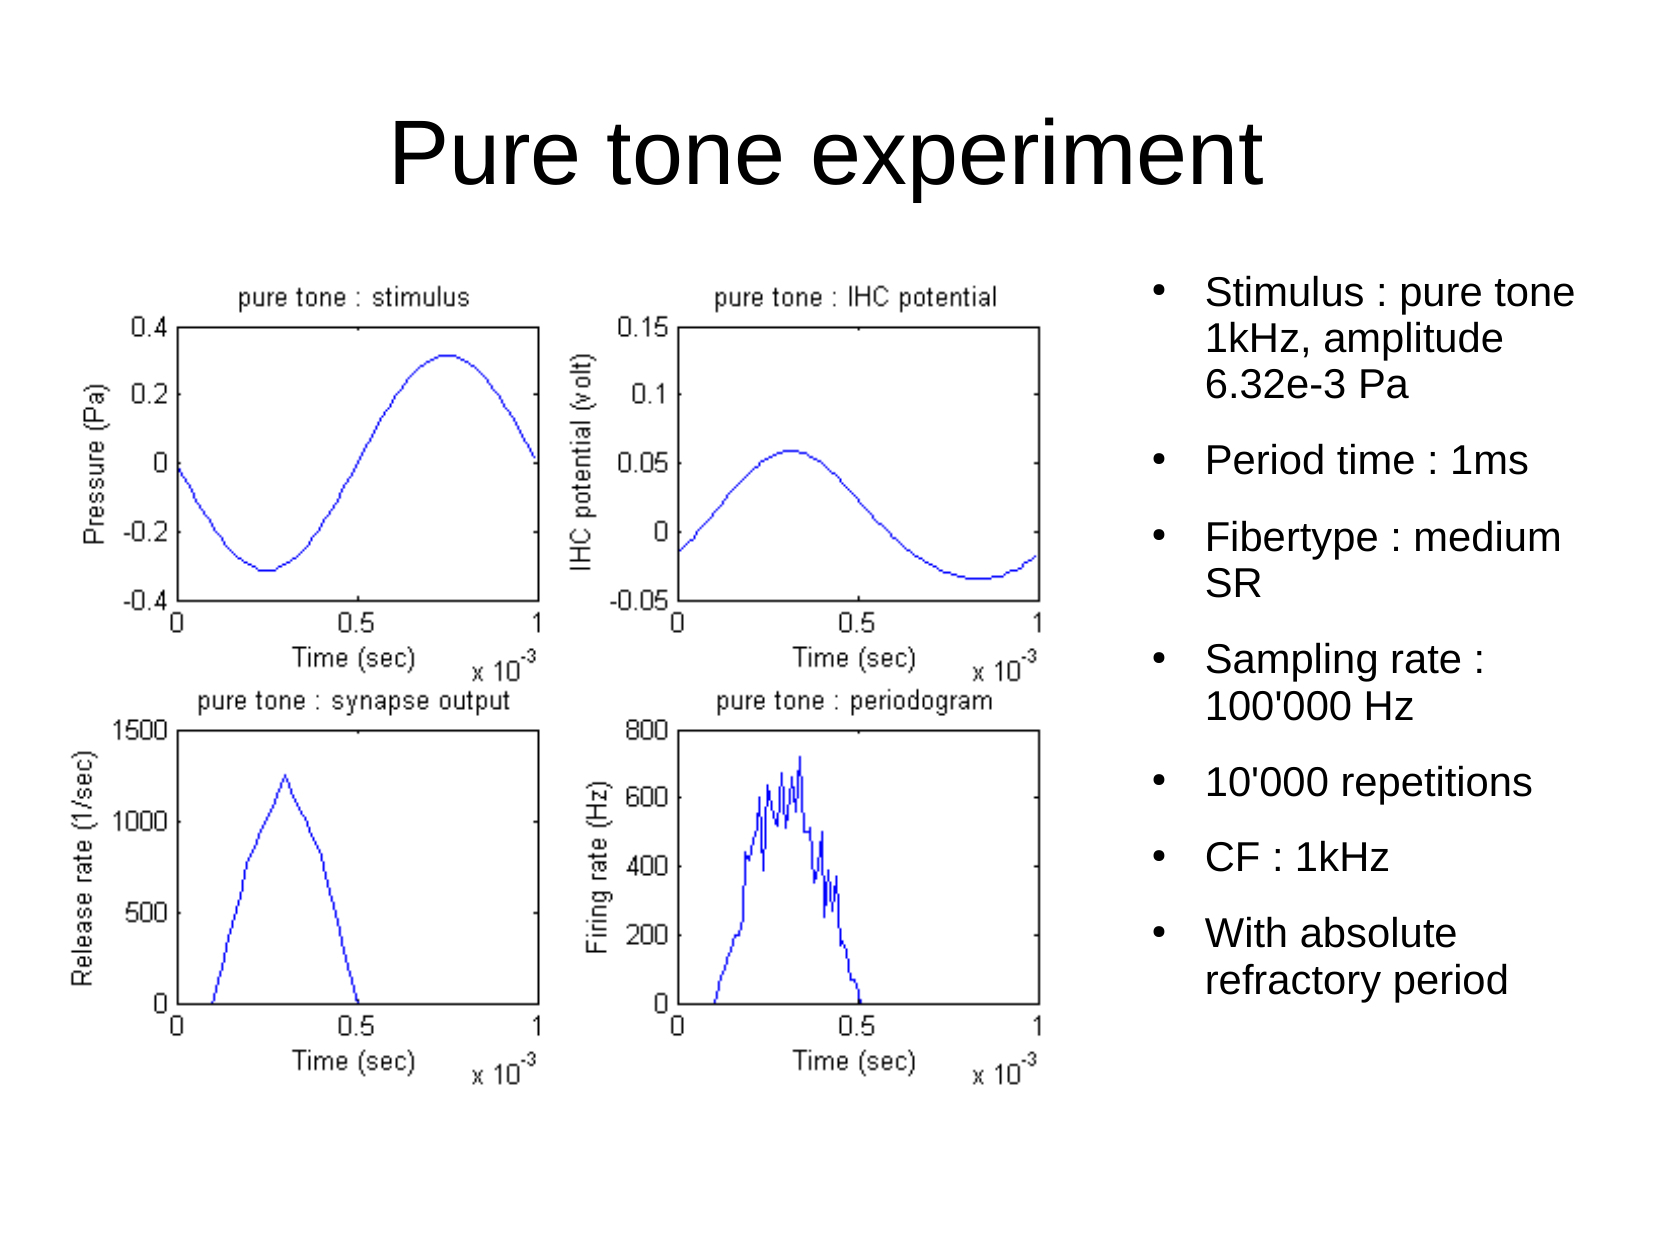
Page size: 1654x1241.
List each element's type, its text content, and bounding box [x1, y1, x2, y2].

list Stimulus : pure tone 1kHz, amplitude 6.32e-3 Pa Period time : 1ms Fibertype : medium SR Sampling rate : 100'000 Hz 10'000 repetitions CF : 1kHz With absolute refractory period [1133, 268, 1630, 1146]
title Pure tone experiment [82, 49, 1571, 257]
picture [9, 256, 1146, 1107]
